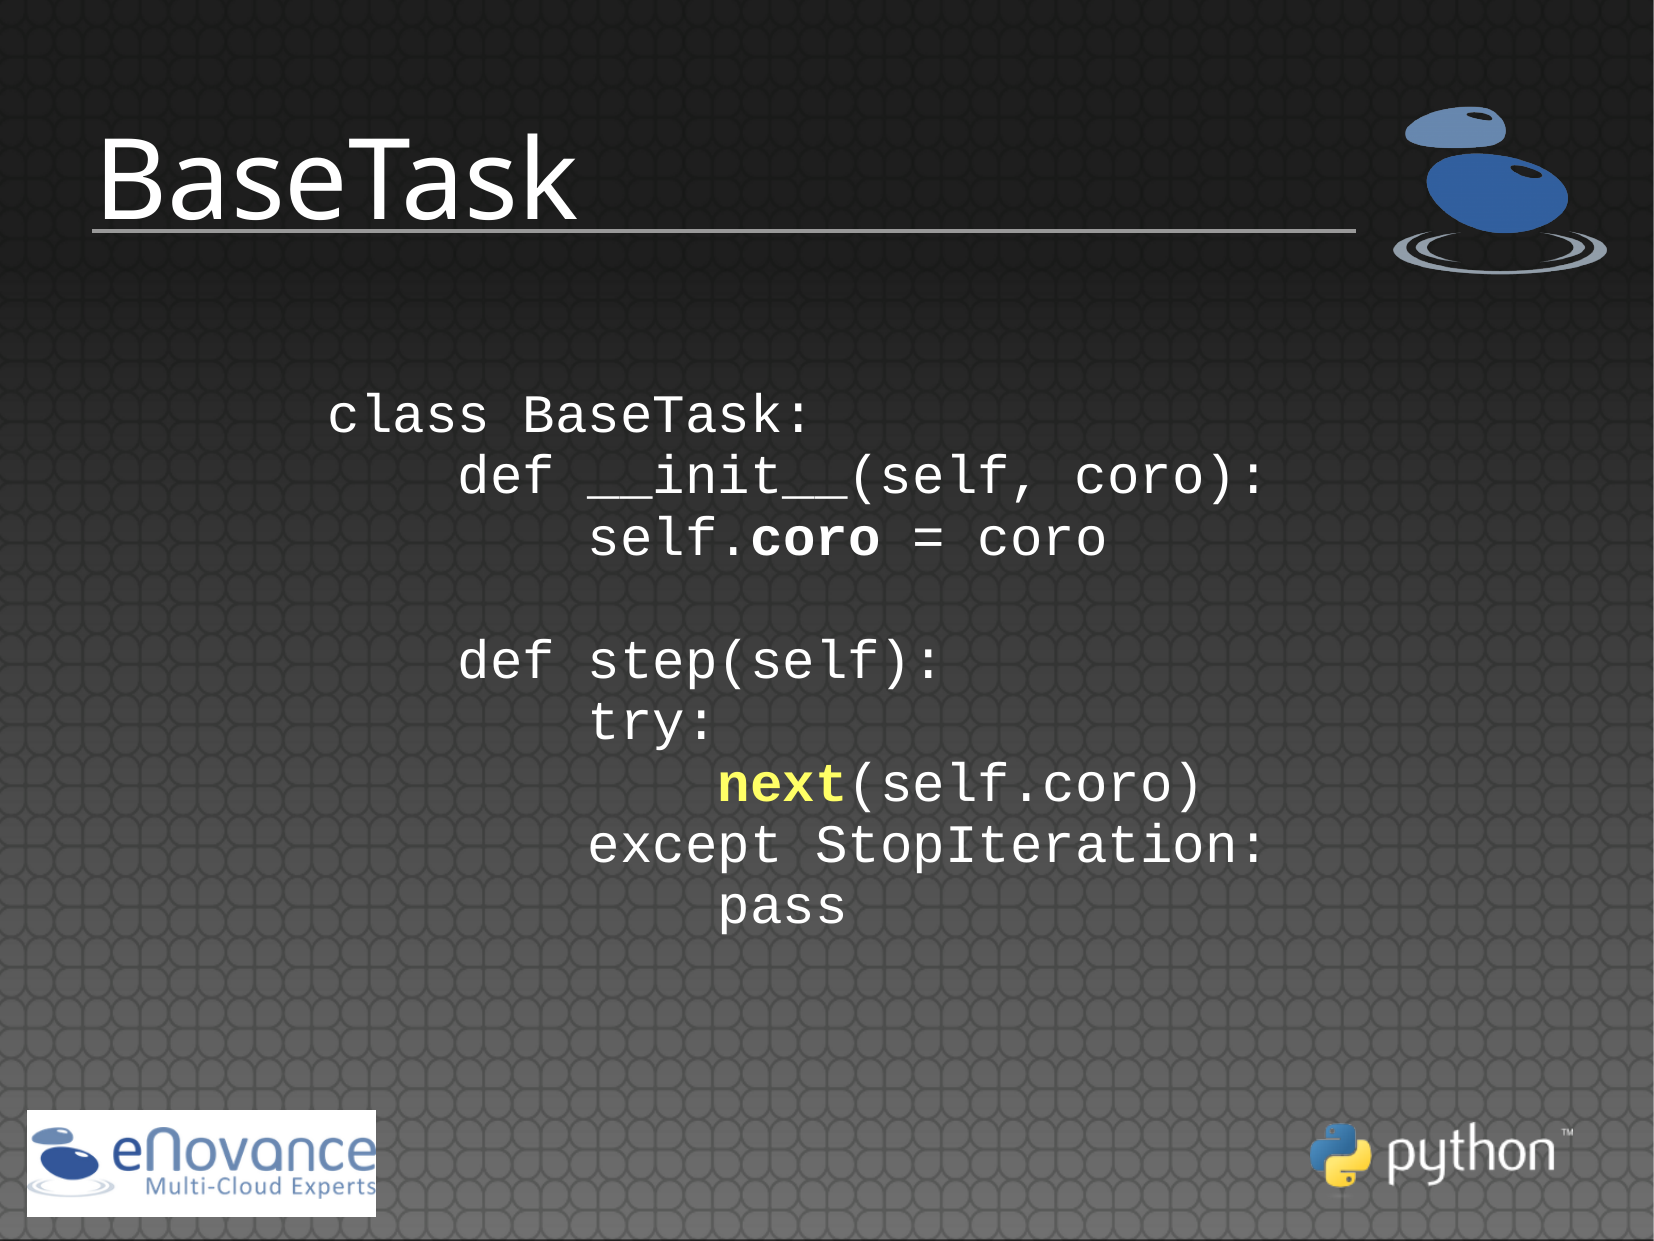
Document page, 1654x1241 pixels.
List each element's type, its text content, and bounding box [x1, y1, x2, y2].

text_box class BaseTask: def __init__(self, coro): self.coro = coro def step(self): try: next(self.coro) except StopIteration: pass [313, 379, 1286, 948]
picture [0, 0, 1654, 1241]
title BaseTask [94, 100, 1426, 251]
